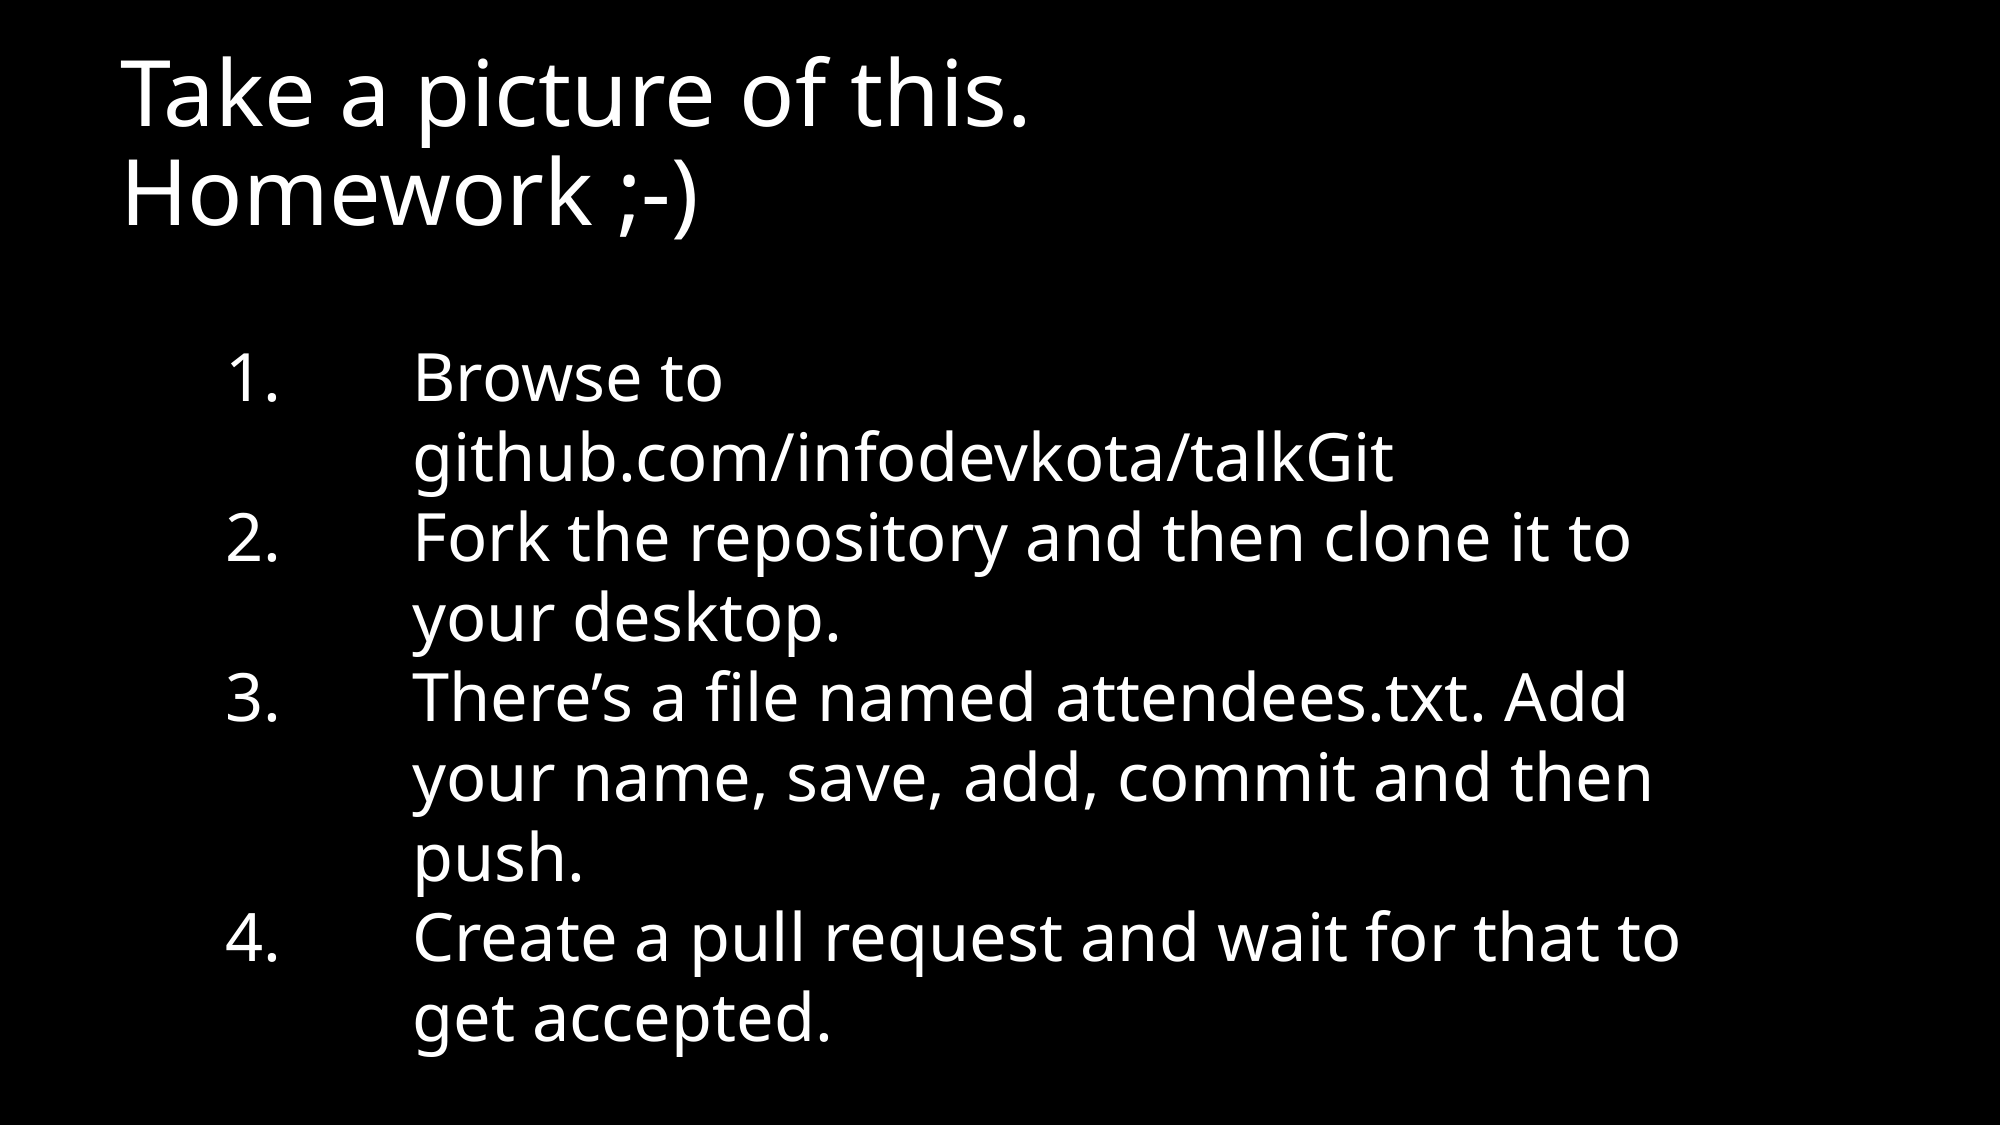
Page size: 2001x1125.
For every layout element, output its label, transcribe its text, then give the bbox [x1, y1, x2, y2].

title Take a picture of this. Homework ;-) [105, 37, 1111, 255]
text_box Browse to github.com/infodevkota/talkGit Fork the repository and then clone it to your desktop. There’s a file named attendees.txt. Add your name, save, add, commit and then push. Create a pull request and wait for that to get accepted. [209, 434, 1712, 955]
